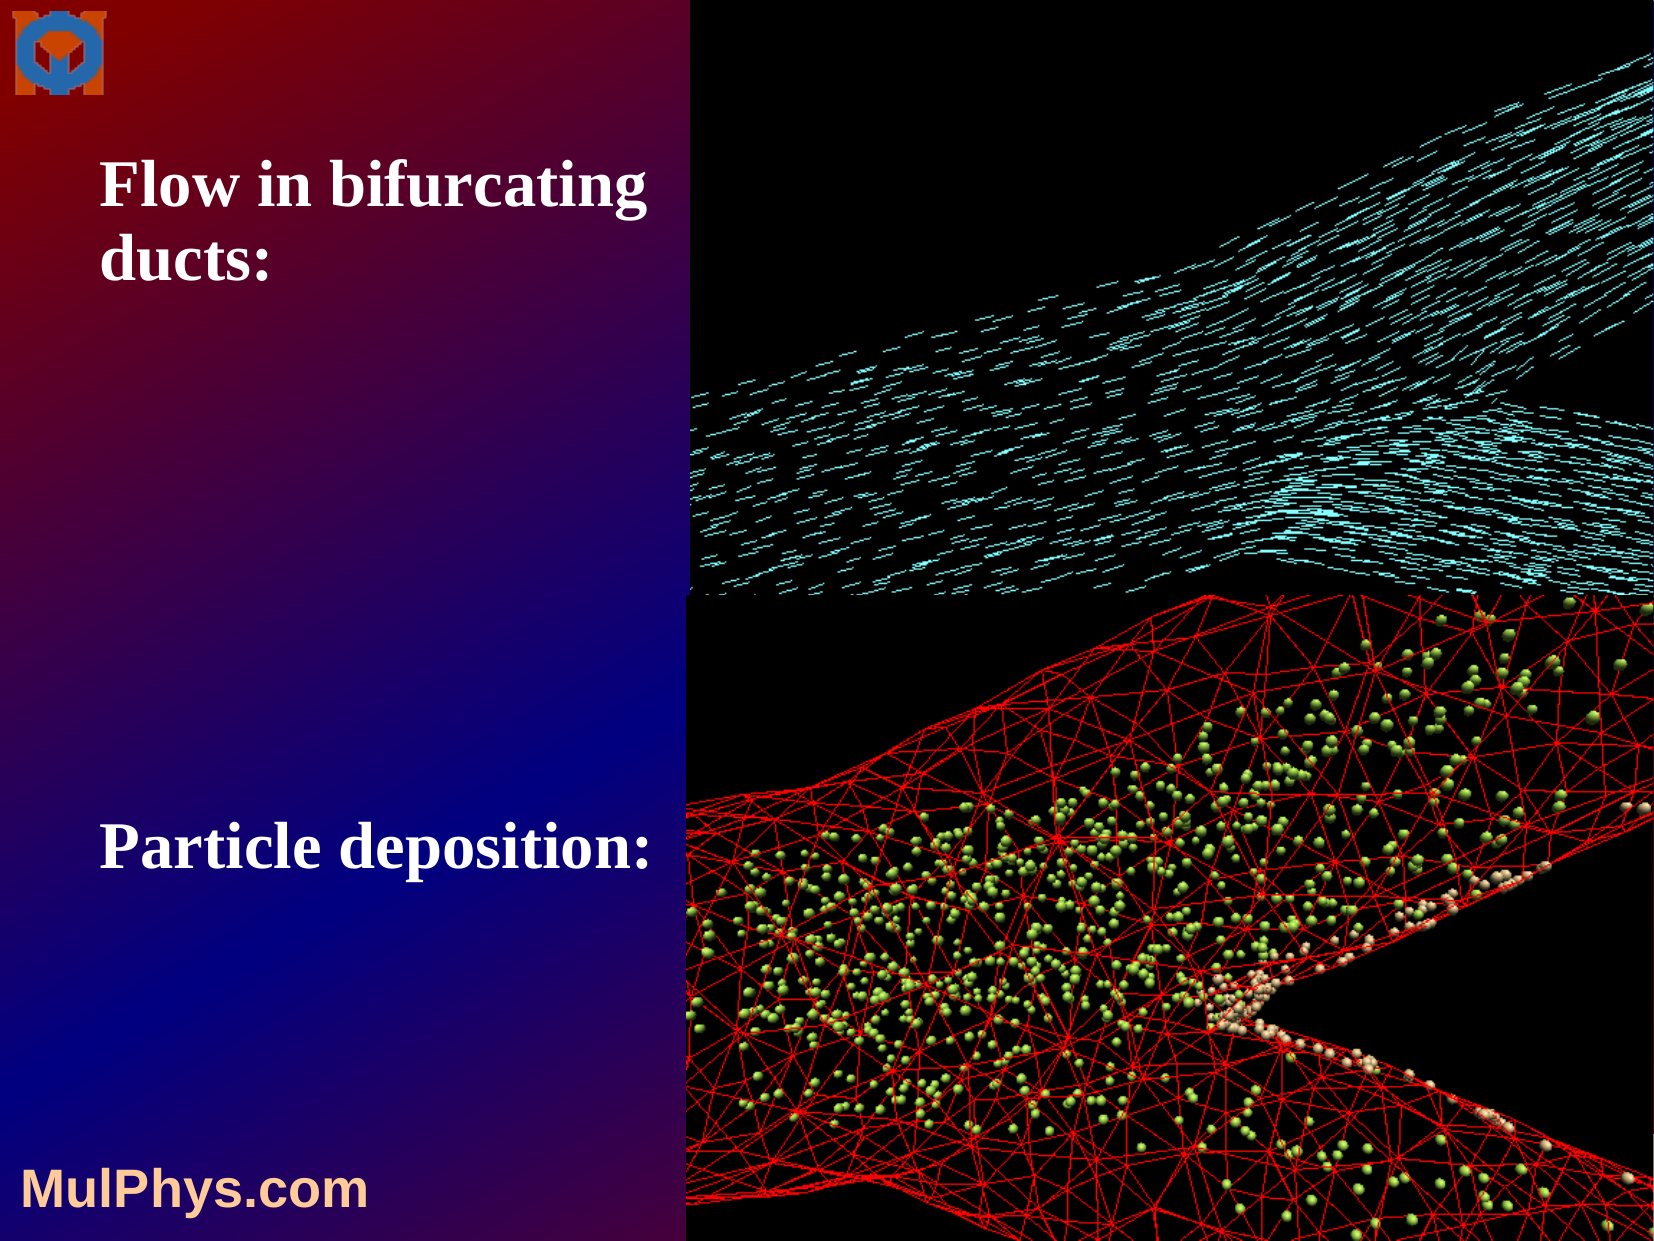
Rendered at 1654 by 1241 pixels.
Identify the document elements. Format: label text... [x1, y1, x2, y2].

text_box Flow in bifurcating ducts: [99, 147, 666, 322]
text_box Particle deposition: [99, 808, 655, 896]
text_box MulPhys.com [20, 1158, 398, 1229]
picture [686, 0, 1654, 1241]
picture [11, 11, 110, 95]
